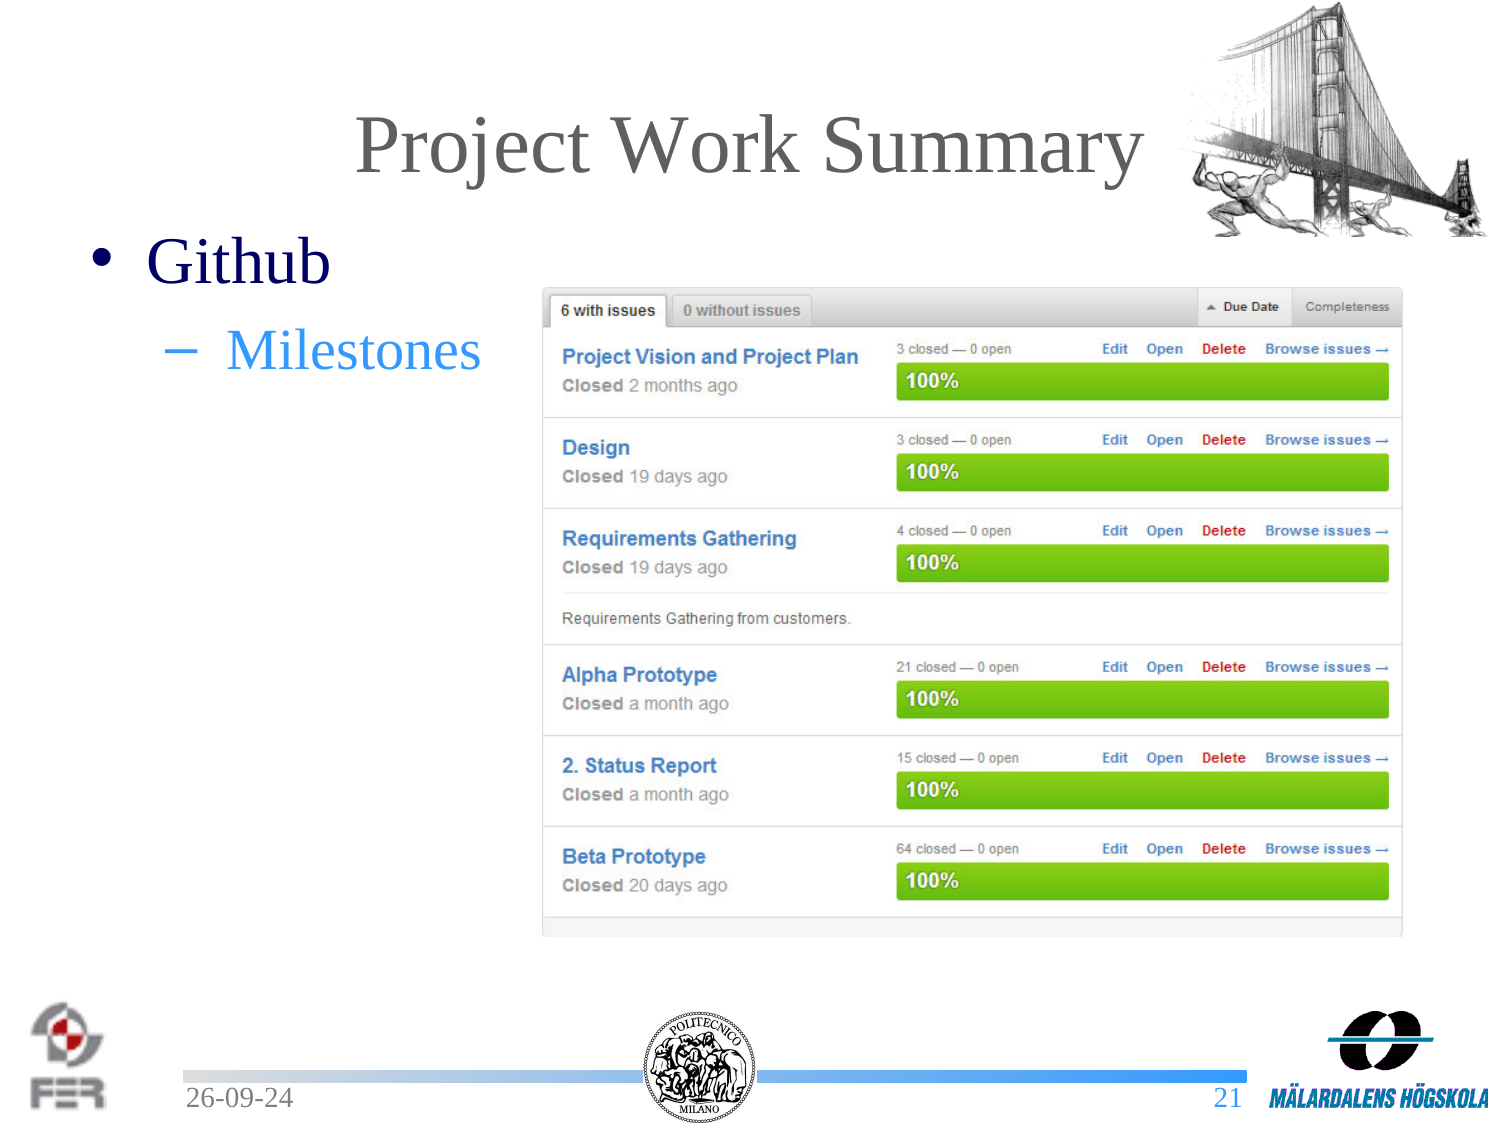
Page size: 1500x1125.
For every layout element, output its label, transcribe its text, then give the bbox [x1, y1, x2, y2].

picture [1435, 1096, 1441, 1104]
picture [643, 1011, 757, 1123]
picture [1454, 1091, 1459, 1108]
picture [542, 287, 1403, 937]
text_box 14-01-09 [171, 1070, 396, 1114]
picture [1269, 1011, 1488, 1108]
picture [1368, 1093, 1374, 1104]
text_box <numero> [1186, 1070, 1258, 1114]
picture [1175, 0, 1488, 237]
title Project Work Summary [75, 45, 1175, 209]
picture [29, 987, 107, 1125]
list Github Milestones [75, 209, 1426, 952]
